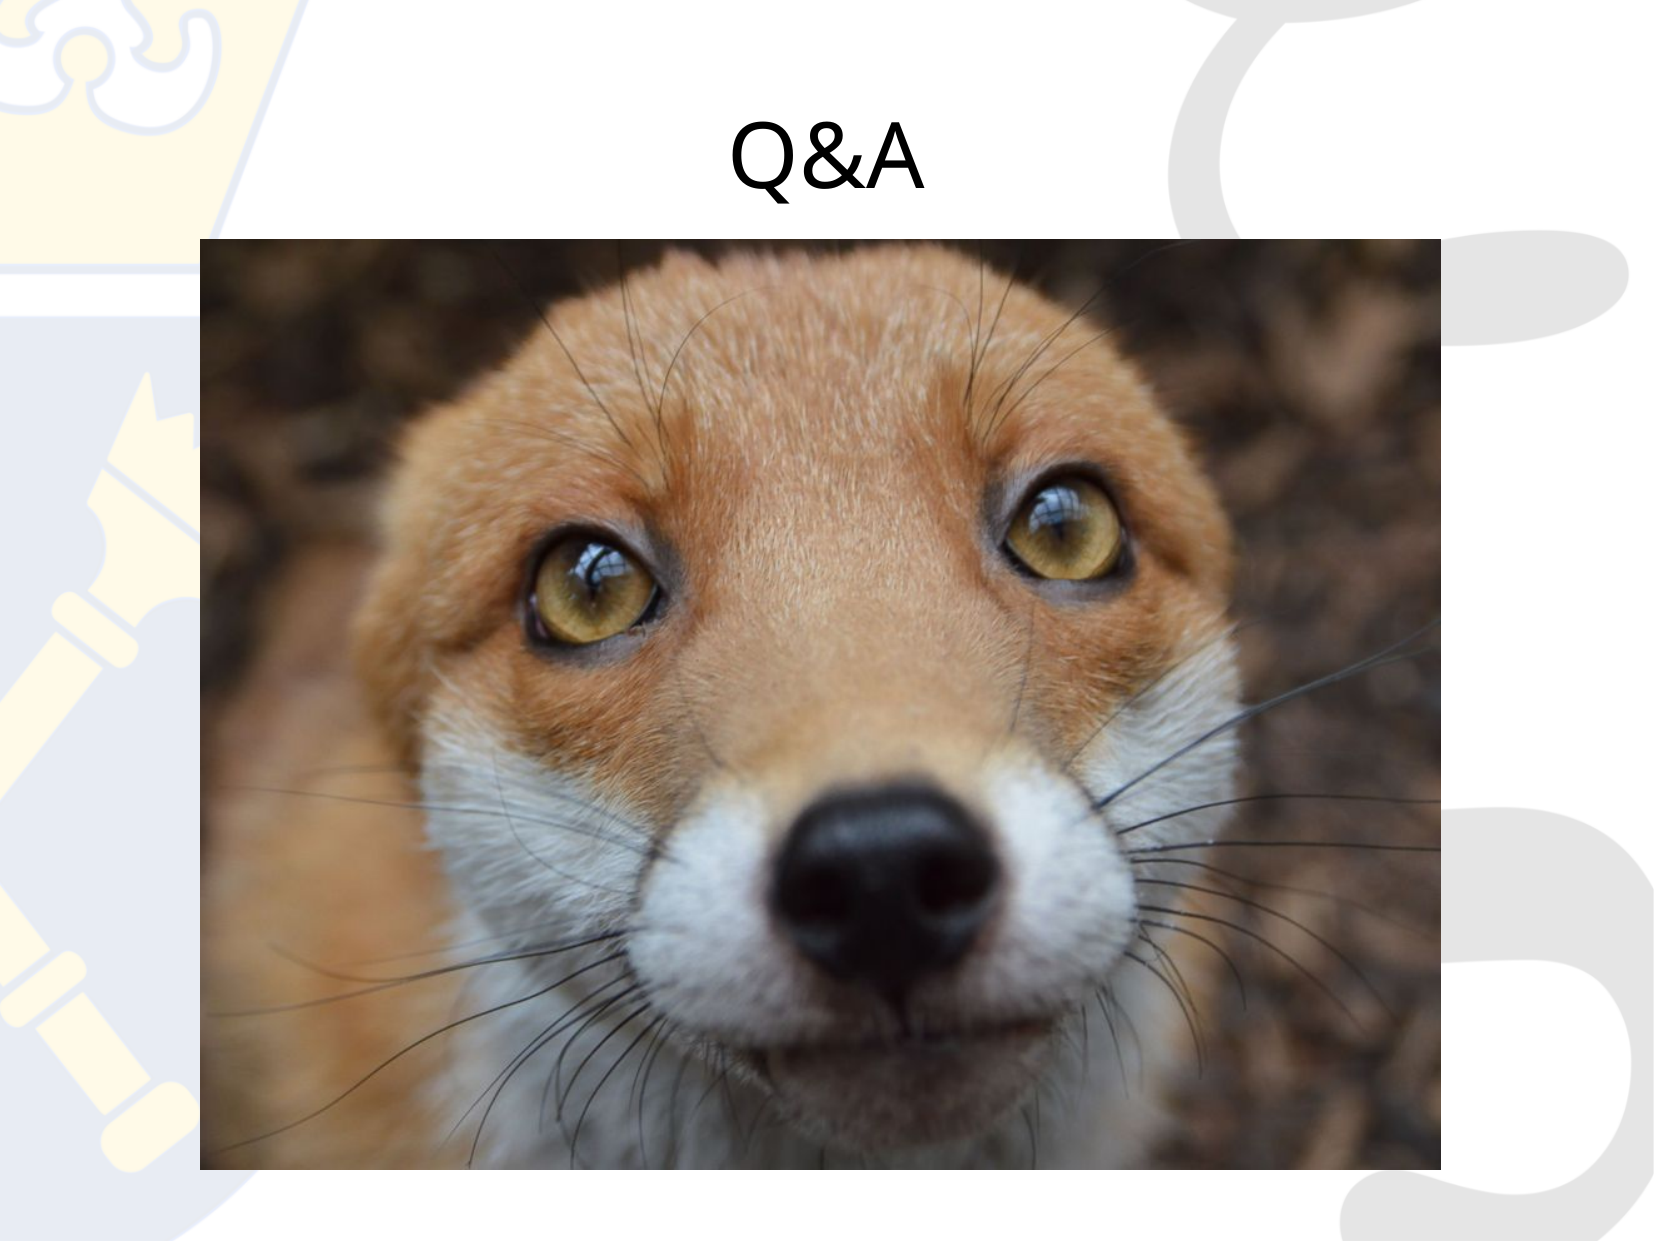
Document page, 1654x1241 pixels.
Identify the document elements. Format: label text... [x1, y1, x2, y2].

title Q&A [82, 49, 1571, 257]
picture [0, 0, 1654, 1241]
